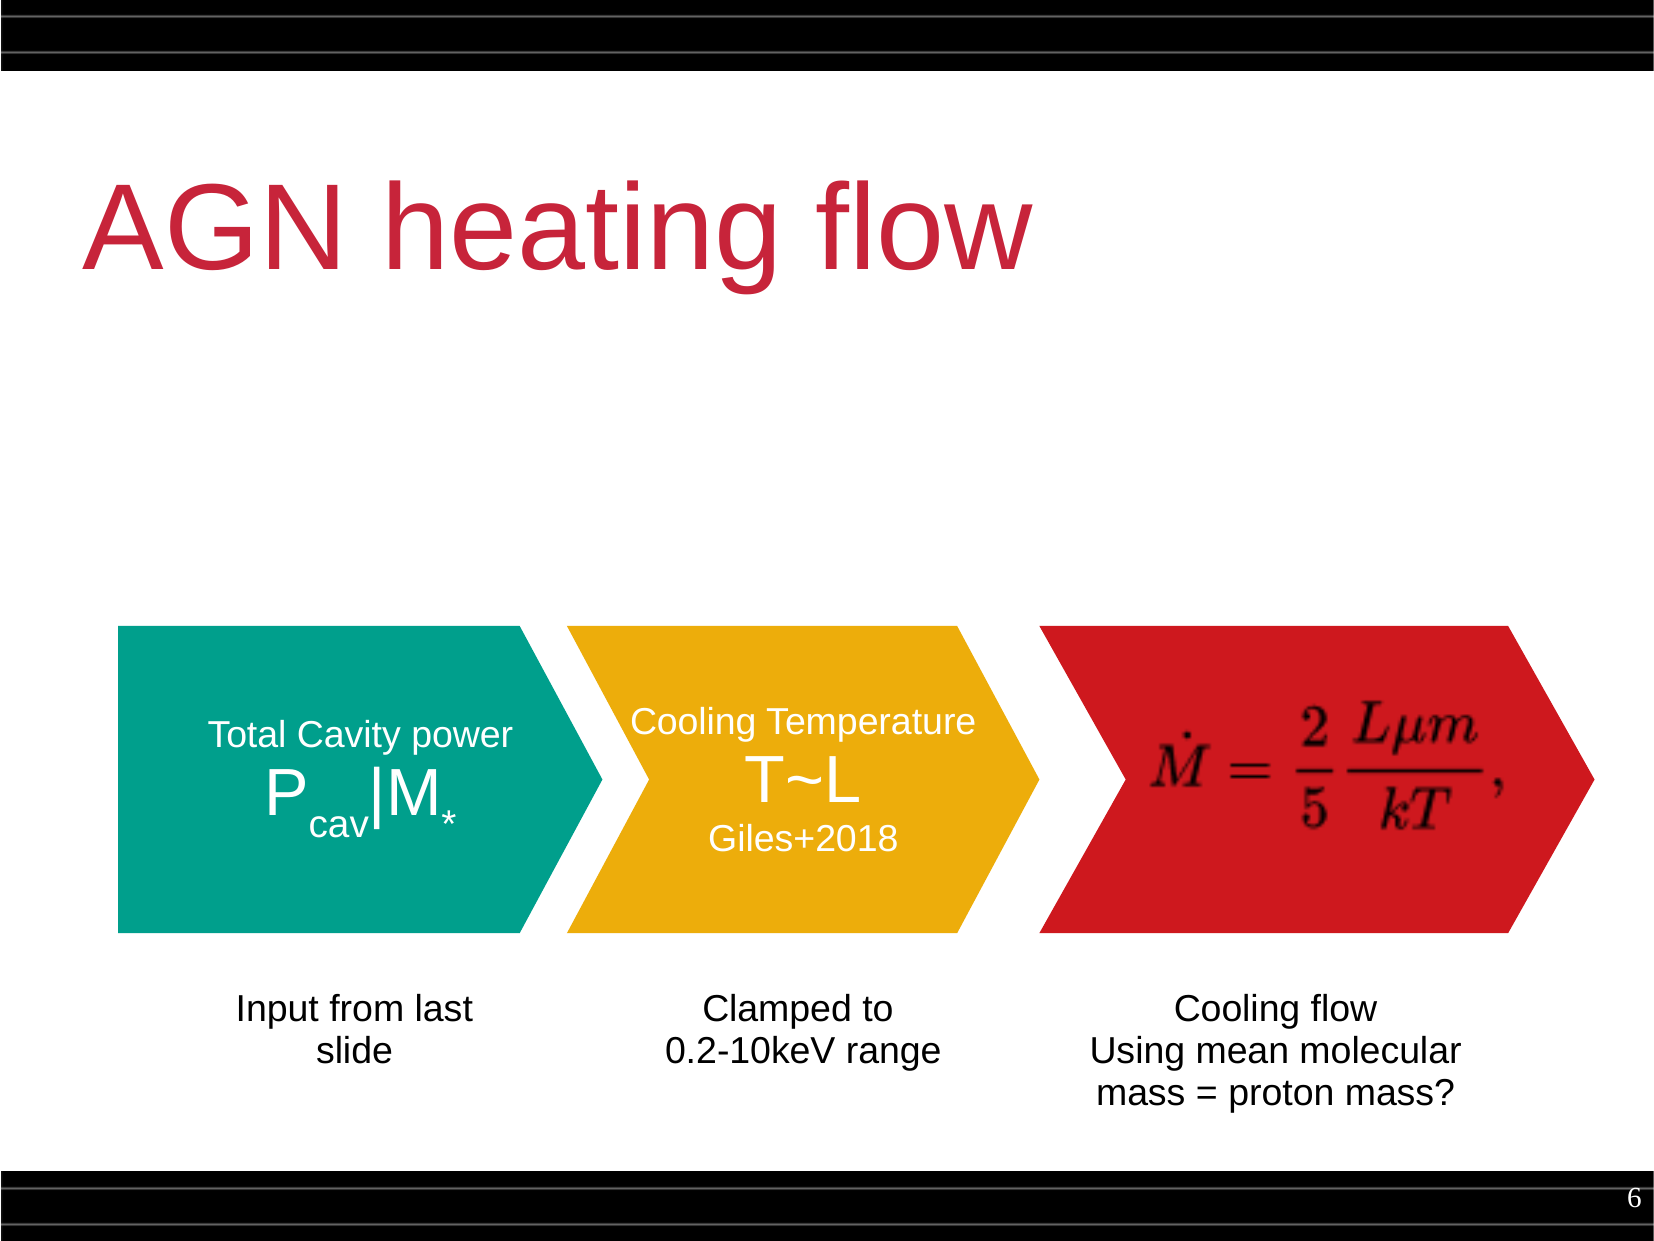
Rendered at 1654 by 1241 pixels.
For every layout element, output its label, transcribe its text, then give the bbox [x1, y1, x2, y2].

text_box Cooling flow Using mean molecular mass = proton mass? [1074, 979, 1477, 1205]
text_box Total Cavity power Pcav|M* [118, 625, 603, 934]
picture [1, 1171, 1654, 1241]
picture [1149, 696, 1507, 839]
text_box Cooling Temperature T~L Giles+2018 [566, 625, 1040, 934]
text_box Input from last slide [188, 980, 520, 1206]
text_box Clamped to 0.2-10keV range [602, 979, 1004, 1205]
text_box [1039, 625, 1595, 934]
title AGN heating flow [82, 123, 1571, 331]
picture [1, 0, 1654, 71]
